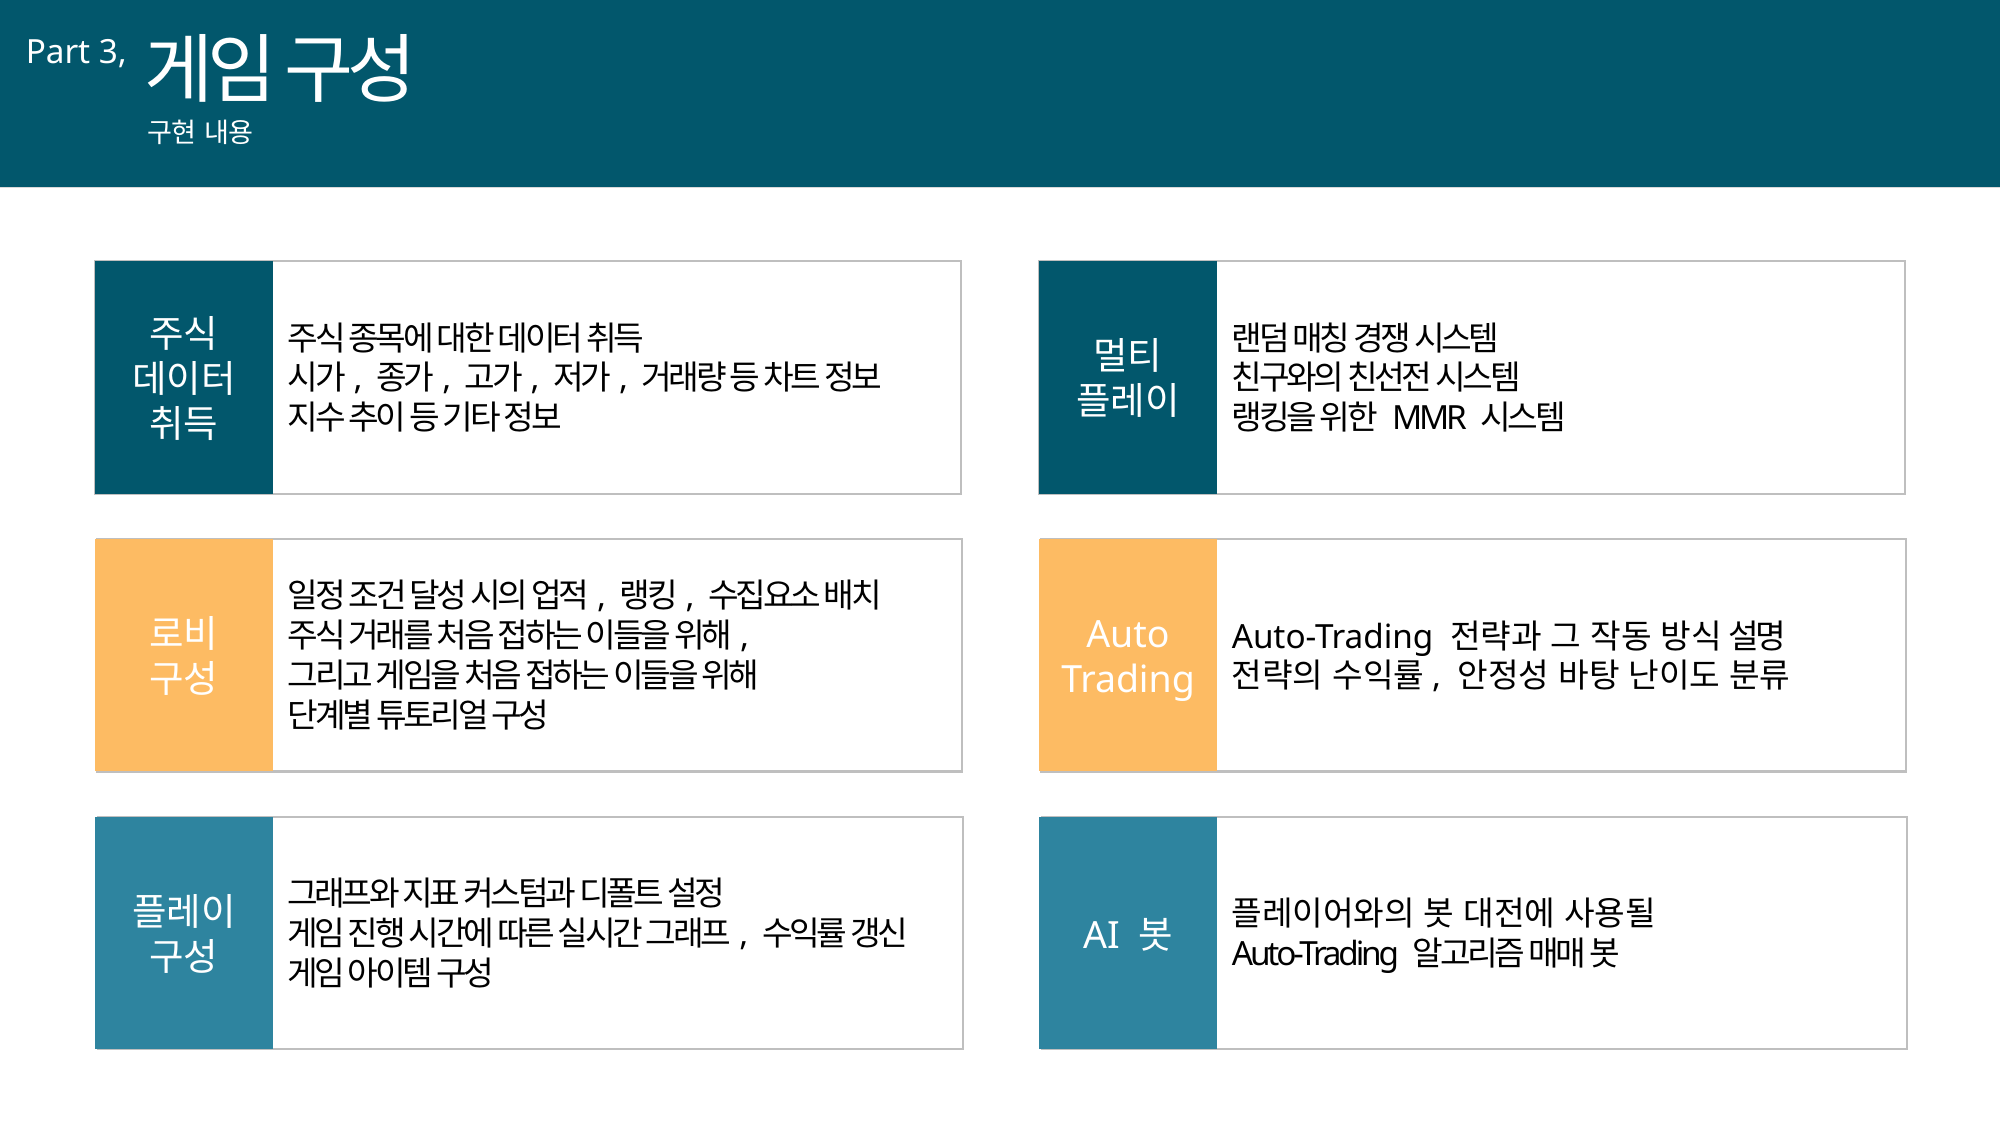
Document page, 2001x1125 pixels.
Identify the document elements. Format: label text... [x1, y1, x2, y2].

text_box [273, 539, 962, 771]
text_box AI 봇 [1039, 817, 1217, 1049]
text_box [1217, 817, 1907, 1049]
text_box 일정 조건 달성 시의 업적, 랭킹, 수집요소 배치 주식 거래를 처음 접하는 이들을 위해, 그리고 게임을 처음 접하는 이들을 위해 단계별 튜토리얼 구성 [272, 566, 933, 744]
text_box 로비 구성 [95, 539, 273, 771]
text_box [273, 1002, 963, 1049]
text_box [1217, 539, 1906, 771]
text_box 랜덤 매칭 경쟁 시스템 친구와의 친선전 시스템 랭킹을 위한 MMR 시스템 [1216, 309, 1877, 446]
text_box [273, 261, 961, 494]
text_box [0, 0, 2000, 187]
text_box 멀티 플레이 [1039, 261, 1217, 494]
text_box Part 3, [10, 23, 148, 79]
text_box Auto-Trading 전략과 그 작동 방식 설명 전략의 수익률, 안정성 바탕 난이도 분류 [1216, 607, 1877, 704]
text_box 그래프와 지표 커스텀과 디폴트 설정 게임 진행 시간에 따른 실시간 그래프, 수익률 갱신 게임 아이템 구성 [272, 864, 964, 1002]
text_box 플레이 구성 [95, 817, 273, 1049]
text_box 게임 구성 [129, 13, 458, 120]
text_box Auto Trading [1039, 539, 1217, 771]
text_box 구현 내용 [132, 108, 280, 157]
text_box [1217, 261, 1905, 494]
text_box [273, 817, 963, 864]
text_box 플레이어와의 봇 대전에 사용될 Auto-Trading 알고리즘 매매 봇 [1216, 885, 1877, 982]
text_box 주식 종목에 대한 데이터 취득 시가, 종가, 고가, 저가, 거래량 등 차트 정보 지수 추이 등 기타 정보 [272, 309, 933, 446]
text_box 주식 데이터 취득 [95, 261, 273, 494]
